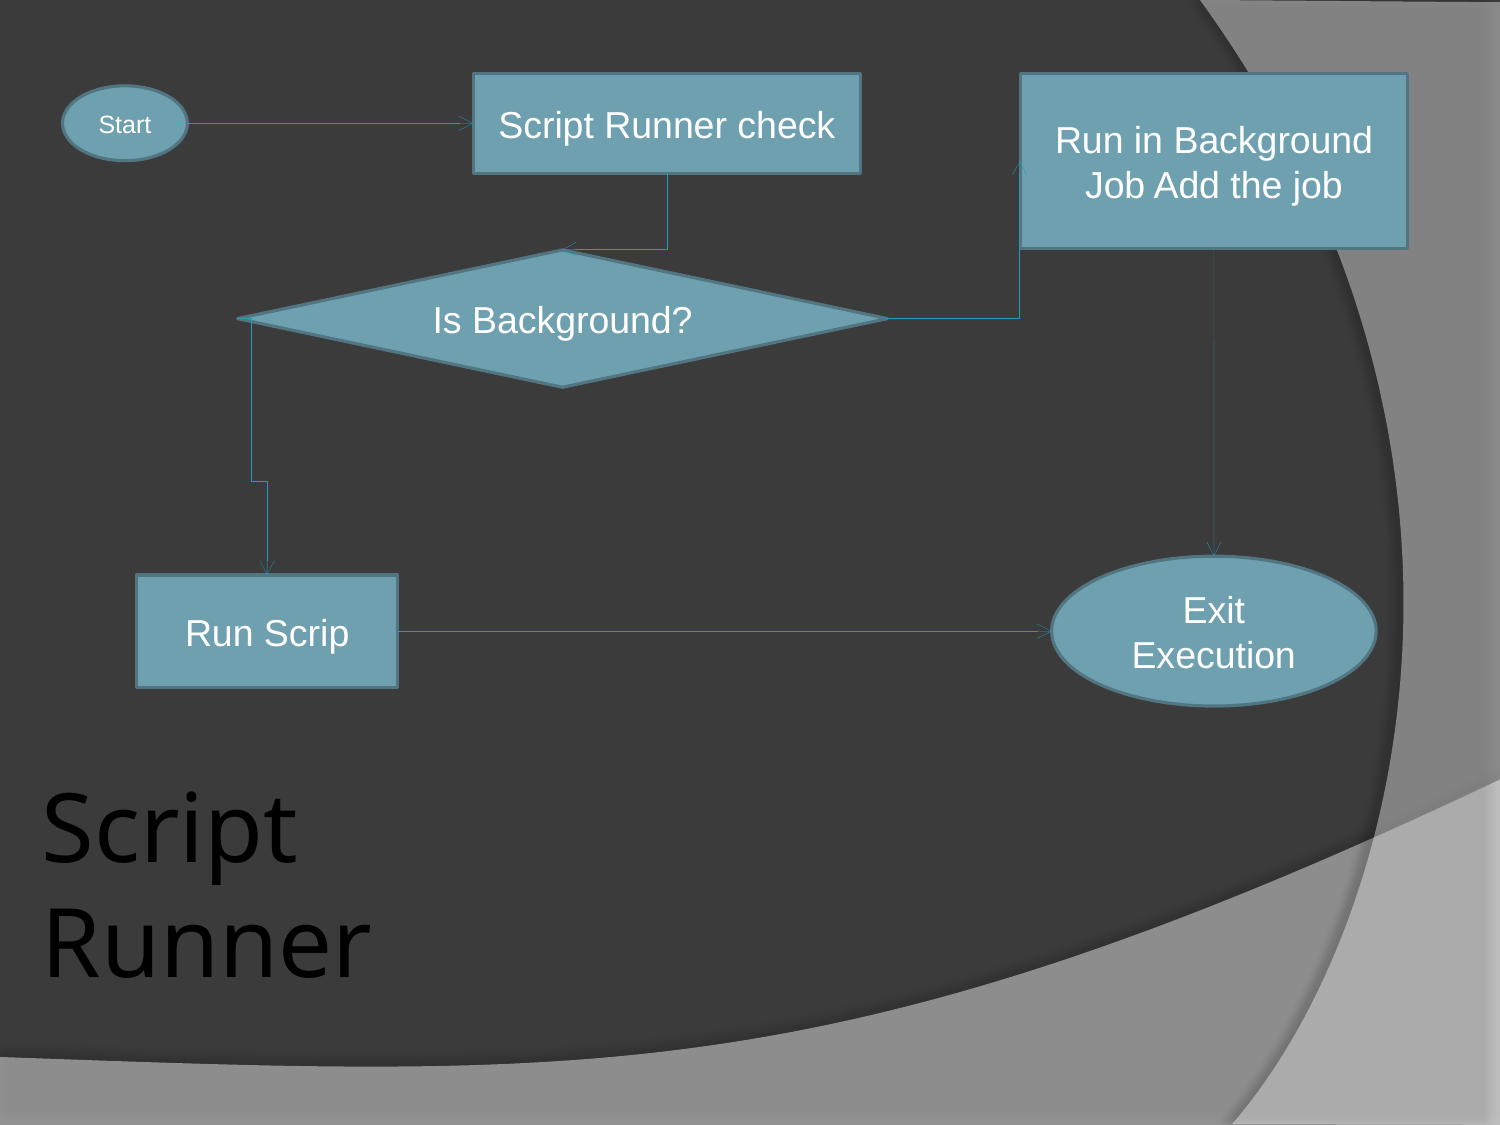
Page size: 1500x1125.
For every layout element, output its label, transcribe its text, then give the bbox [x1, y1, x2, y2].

text_box Is Background? [240, 250, 887, 388]
text_box Run in Background Job Add the job [1020, 73, 1408, 249]
title Script Runner [34, 787, 627, 975]
text_box Script Runner check [473, 73, 861, 174]
text_box Start [62, 85, 188, 161]
text_box Exit Execution [1051, 556, 1377, 707]
text_box Run Scrip [136, 575, 398, 688]
